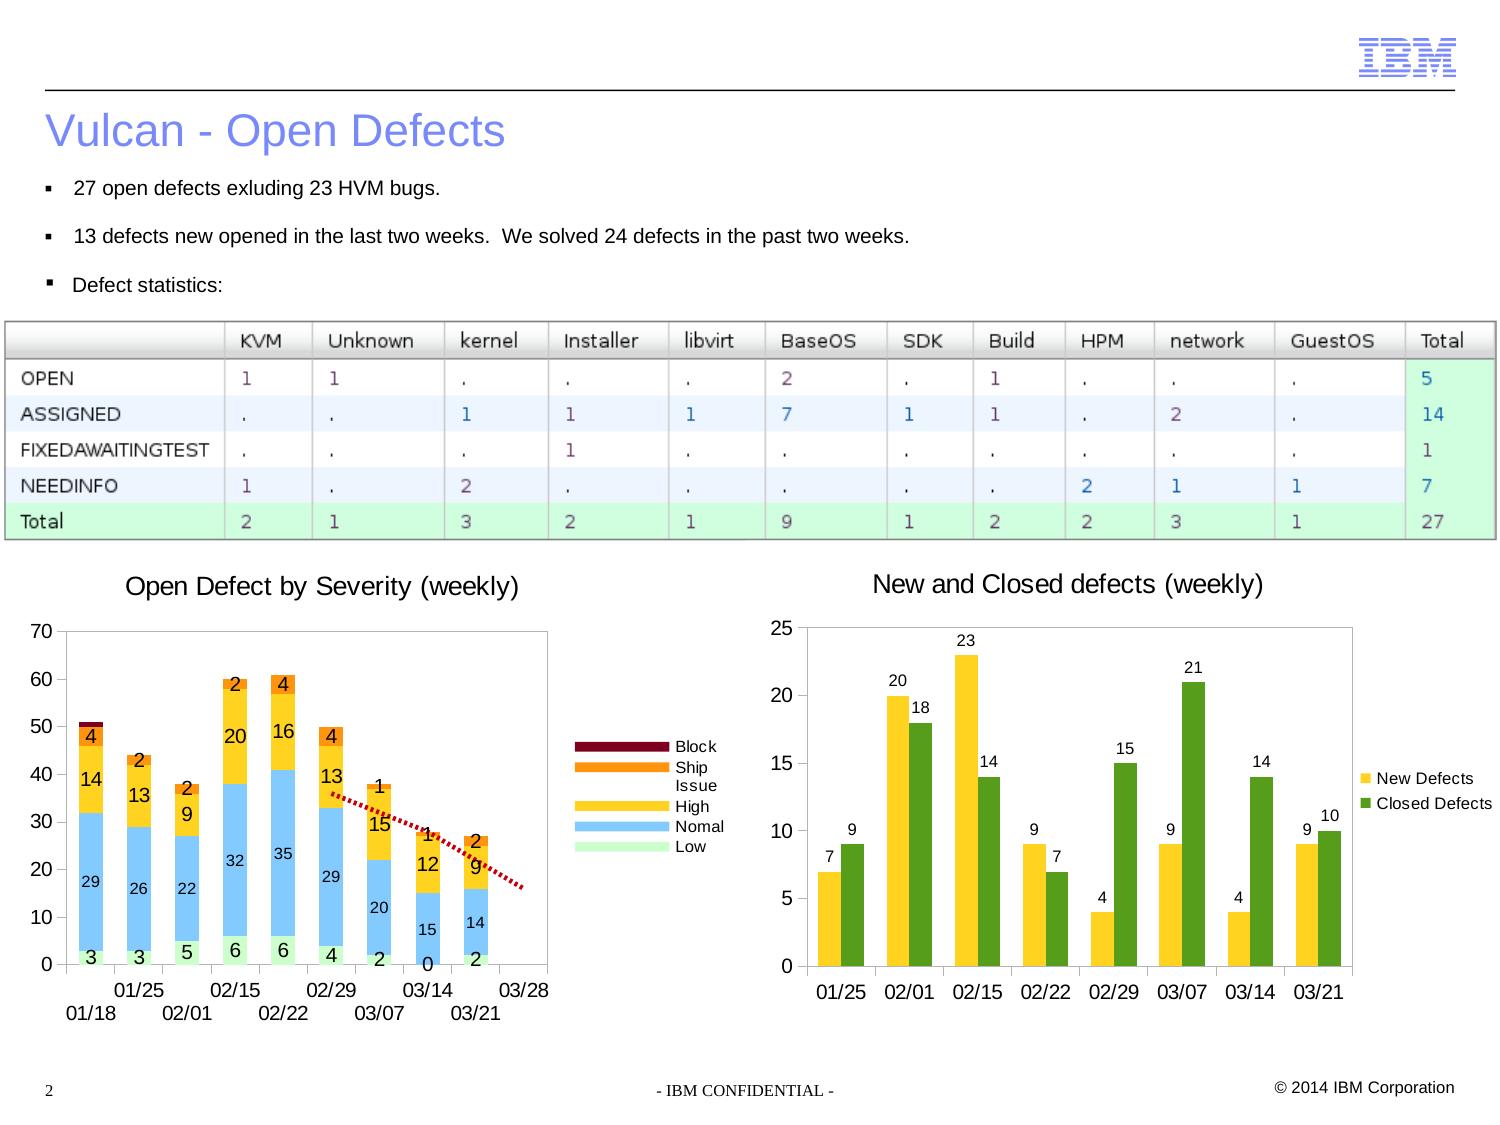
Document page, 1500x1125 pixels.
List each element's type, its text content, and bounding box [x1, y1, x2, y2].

picture [1359, 37, 1456, 77]
chart [5, 540, 1500, 1041]
list 27 open defects exluding 23 HVM bugs. 13 defects new opened in the last two weeks. We solved 24 defects in the past two weeks. Defect statistics: [30, 169, 1430, 307]
title Vulcan - Open Defects [30, 97, 1456, 203]
picture [0, 318, 1500, 545]
